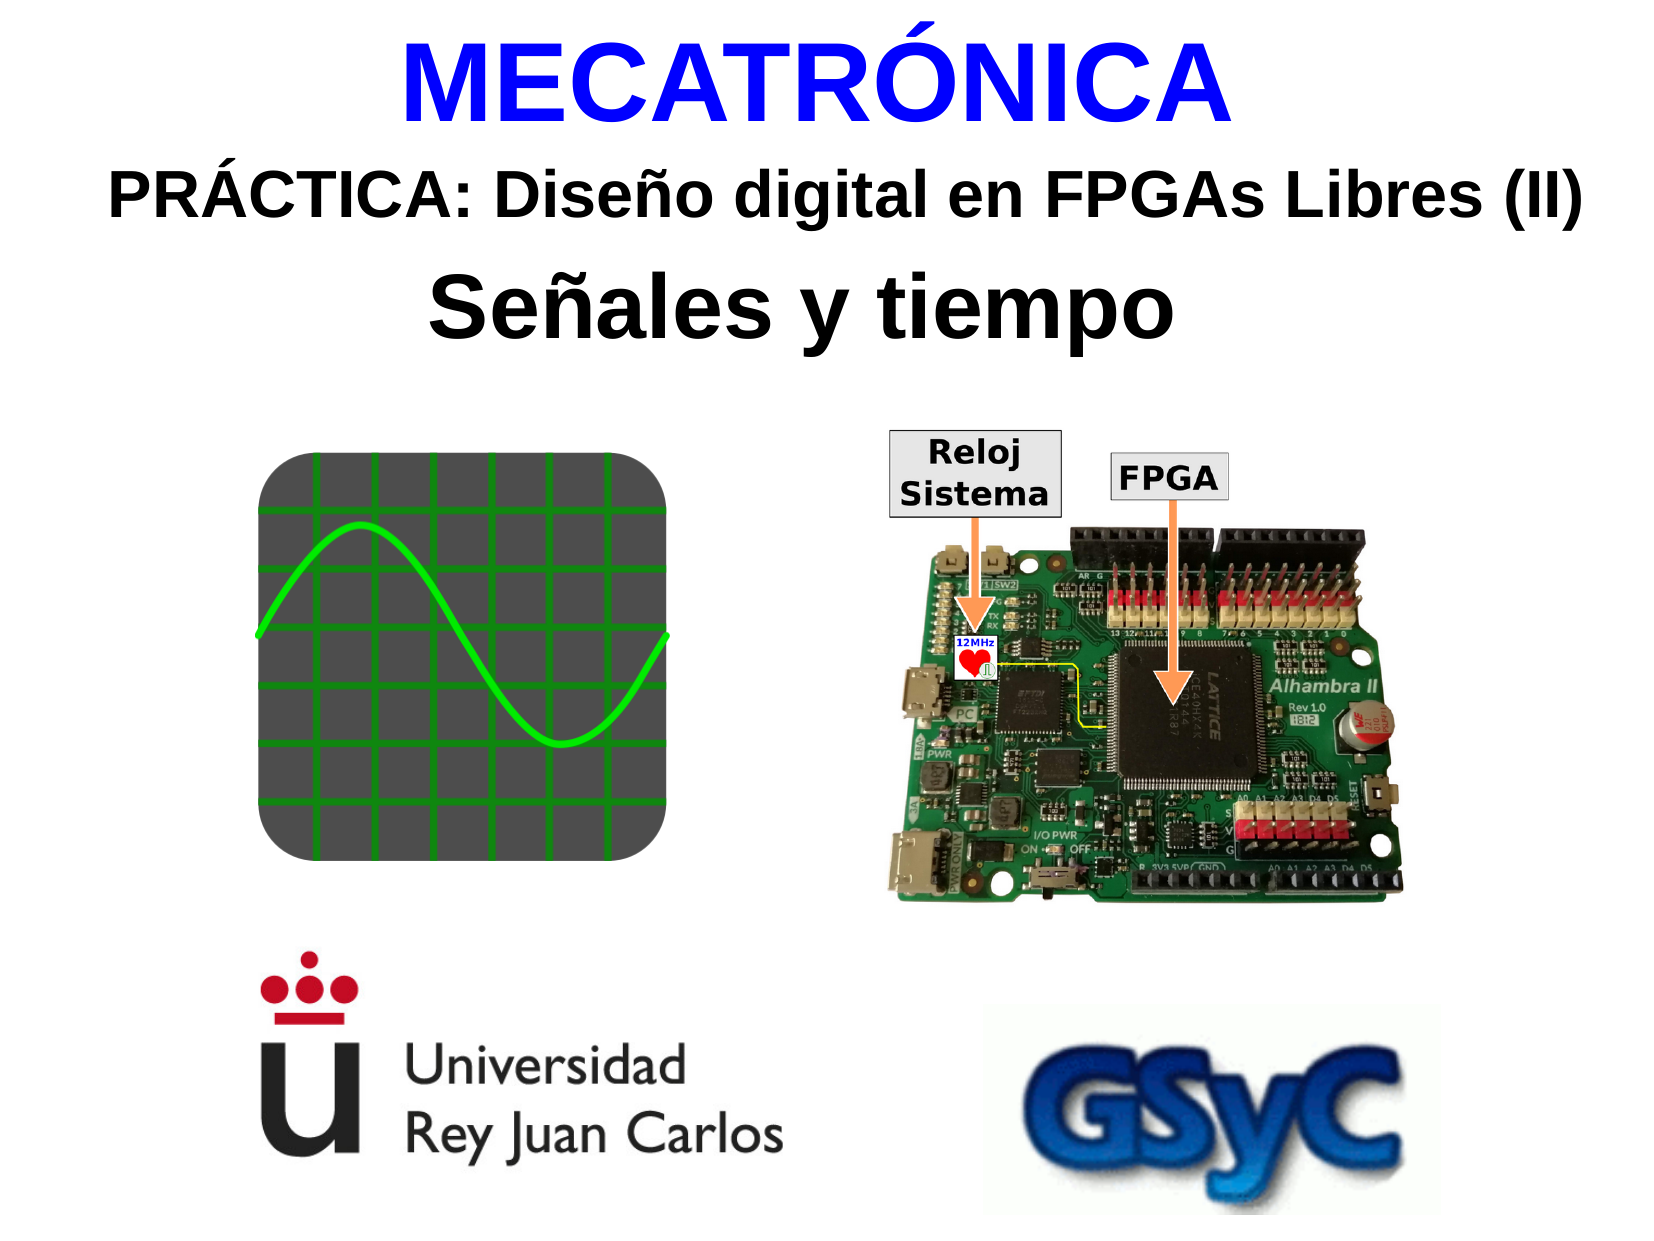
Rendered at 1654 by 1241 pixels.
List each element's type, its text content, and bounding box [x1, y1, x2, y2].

title MECATRÓNICA [75, 15, 1561, 120]
picture [255, 449, 671, 864]
picture [983, 1004, 1441, 1216]
picture [870, 419, 1411, 912]
picture [226, 929, 811, 1186]
title Señales y tiempo [255, 255, 1351, 358]
title PRÁCTICA: Diseño digital en FPGAs Libres (II) [45, 120, 1654, 270]
